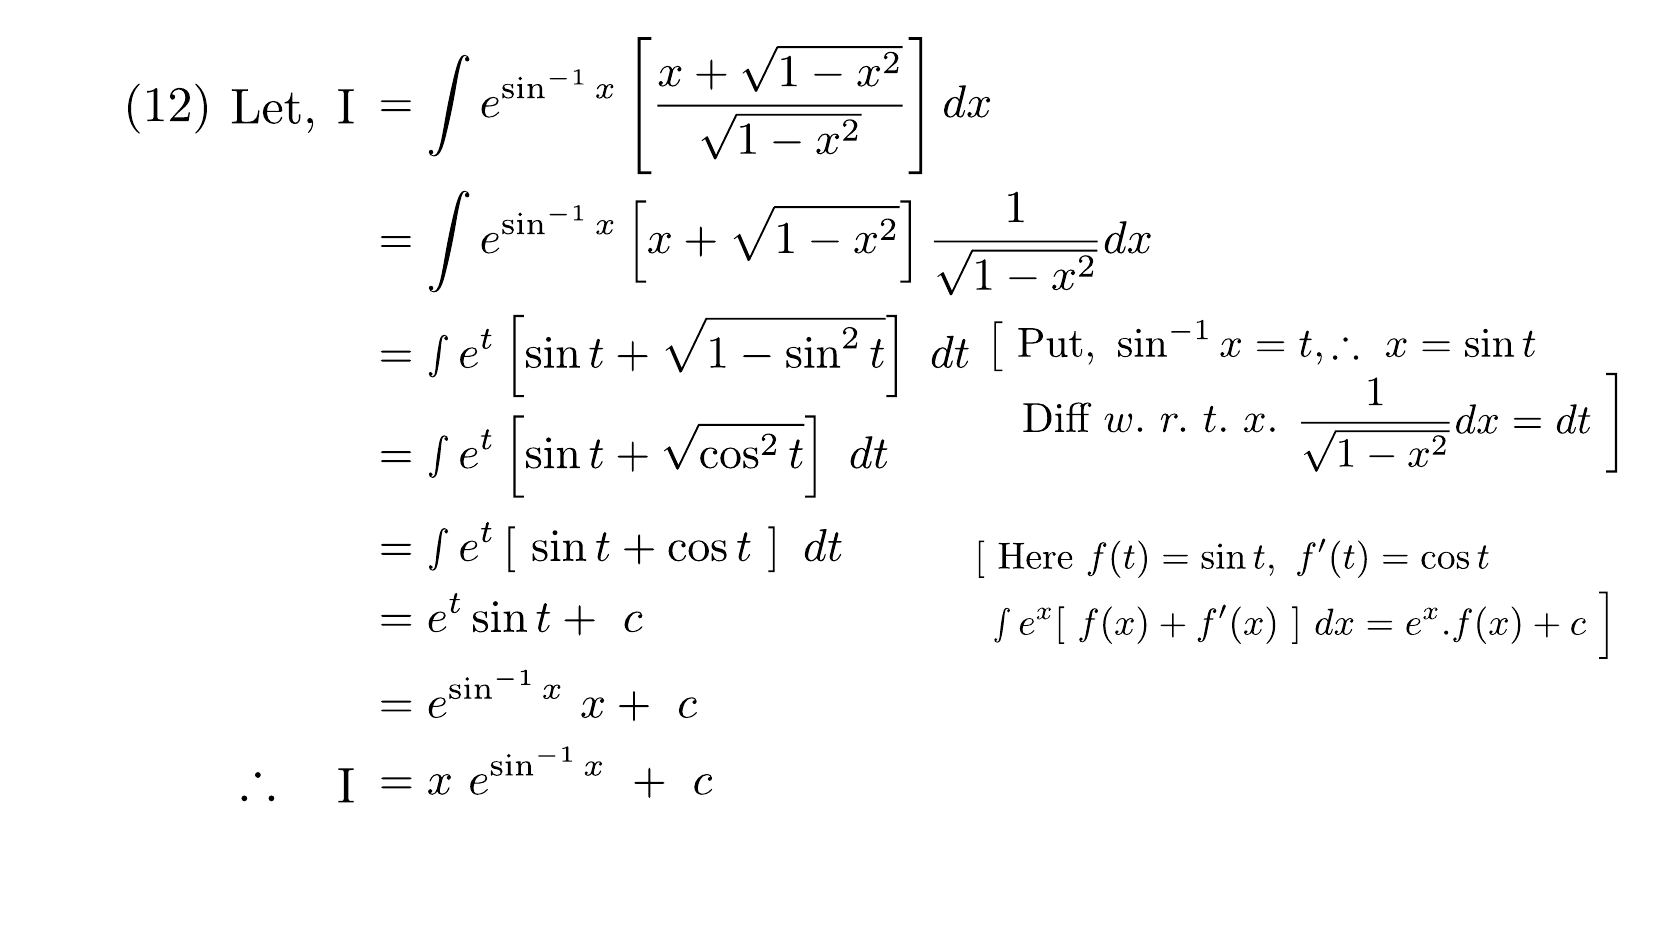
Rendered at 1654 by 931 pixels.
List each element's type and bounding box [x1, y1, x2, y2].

text_box [1301, 372, 1618, 473]
text_box [231, 89, 314, 133]
text_box [380, 190, 1151, 296]
text_box [976, 538, 1489, 578]
text_box [380, 415, 888, 498]
text_box [380, 521, 842, 573]
text_box [125, 83, 207, 134]
text_box [380, 592, 643, 636]
text_box [994, 591, 1608, 659]
text_box [241, 772, 275, 802]
text_box [380, 314, 969, 398]
text_box [380, 37, 991, 175]
text_box [380, 669, 697, 722]
text_box [1023, 402, 1275, 433]
text_box [987, 319, 1536, 372]
text_box [380, 746, 713, 799]
text_box [338, 768, 354, 803]
text_box [338, 89, 354, 124]
title [47, 36, 1607, 898]
